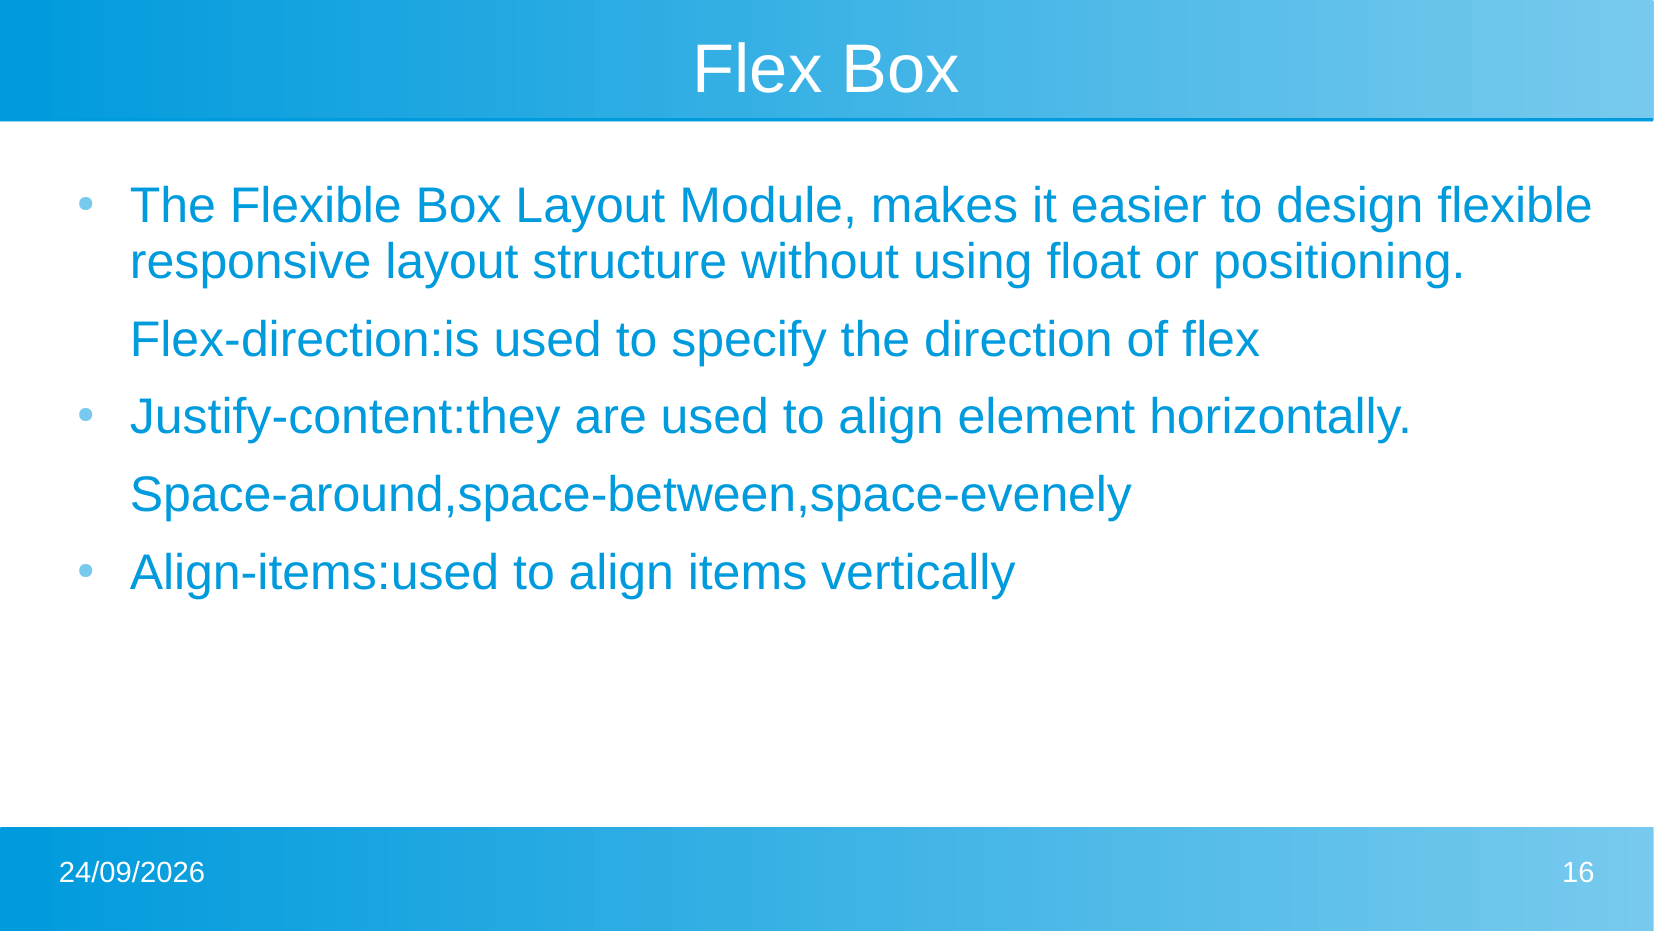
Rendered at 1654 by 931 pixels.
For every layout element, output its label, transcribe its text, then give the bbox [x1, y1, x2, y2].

list The Flexible Box Layout Module, makes it easier to design flexible responsive layout structure without using float or positioning. Flex-direction:is used to specify the direction of flex Justify-content:they are used to align element horizontally. Space-around,space-between,space-evenely Align-items:used to align items vertically [59, 177, 1595, 768]
title Flex Box [59, 29, 1595, 108]
